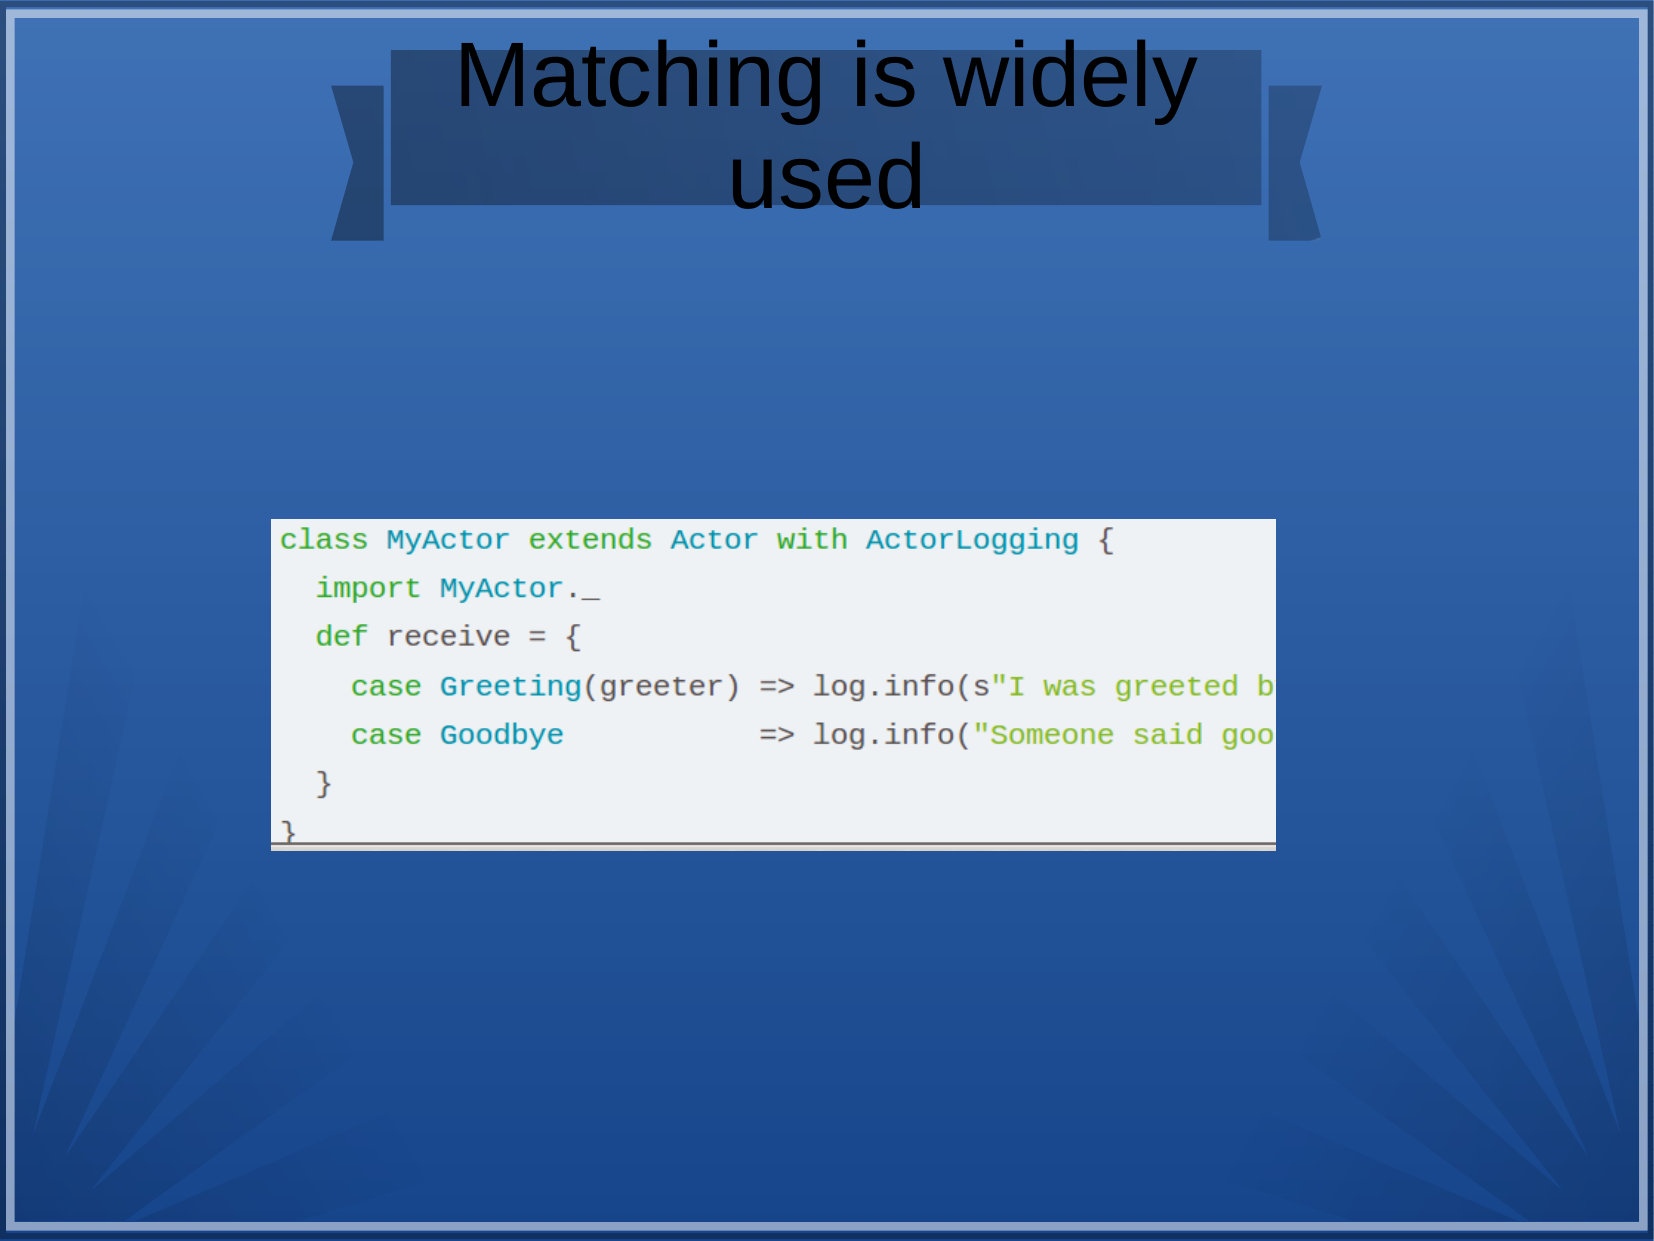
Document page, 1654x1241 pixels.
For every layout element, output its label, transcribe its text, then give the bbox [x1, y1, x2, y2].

title Matching is widely used [389, 23, 1264, 229]
picture [271, 519, 1276, 851]
